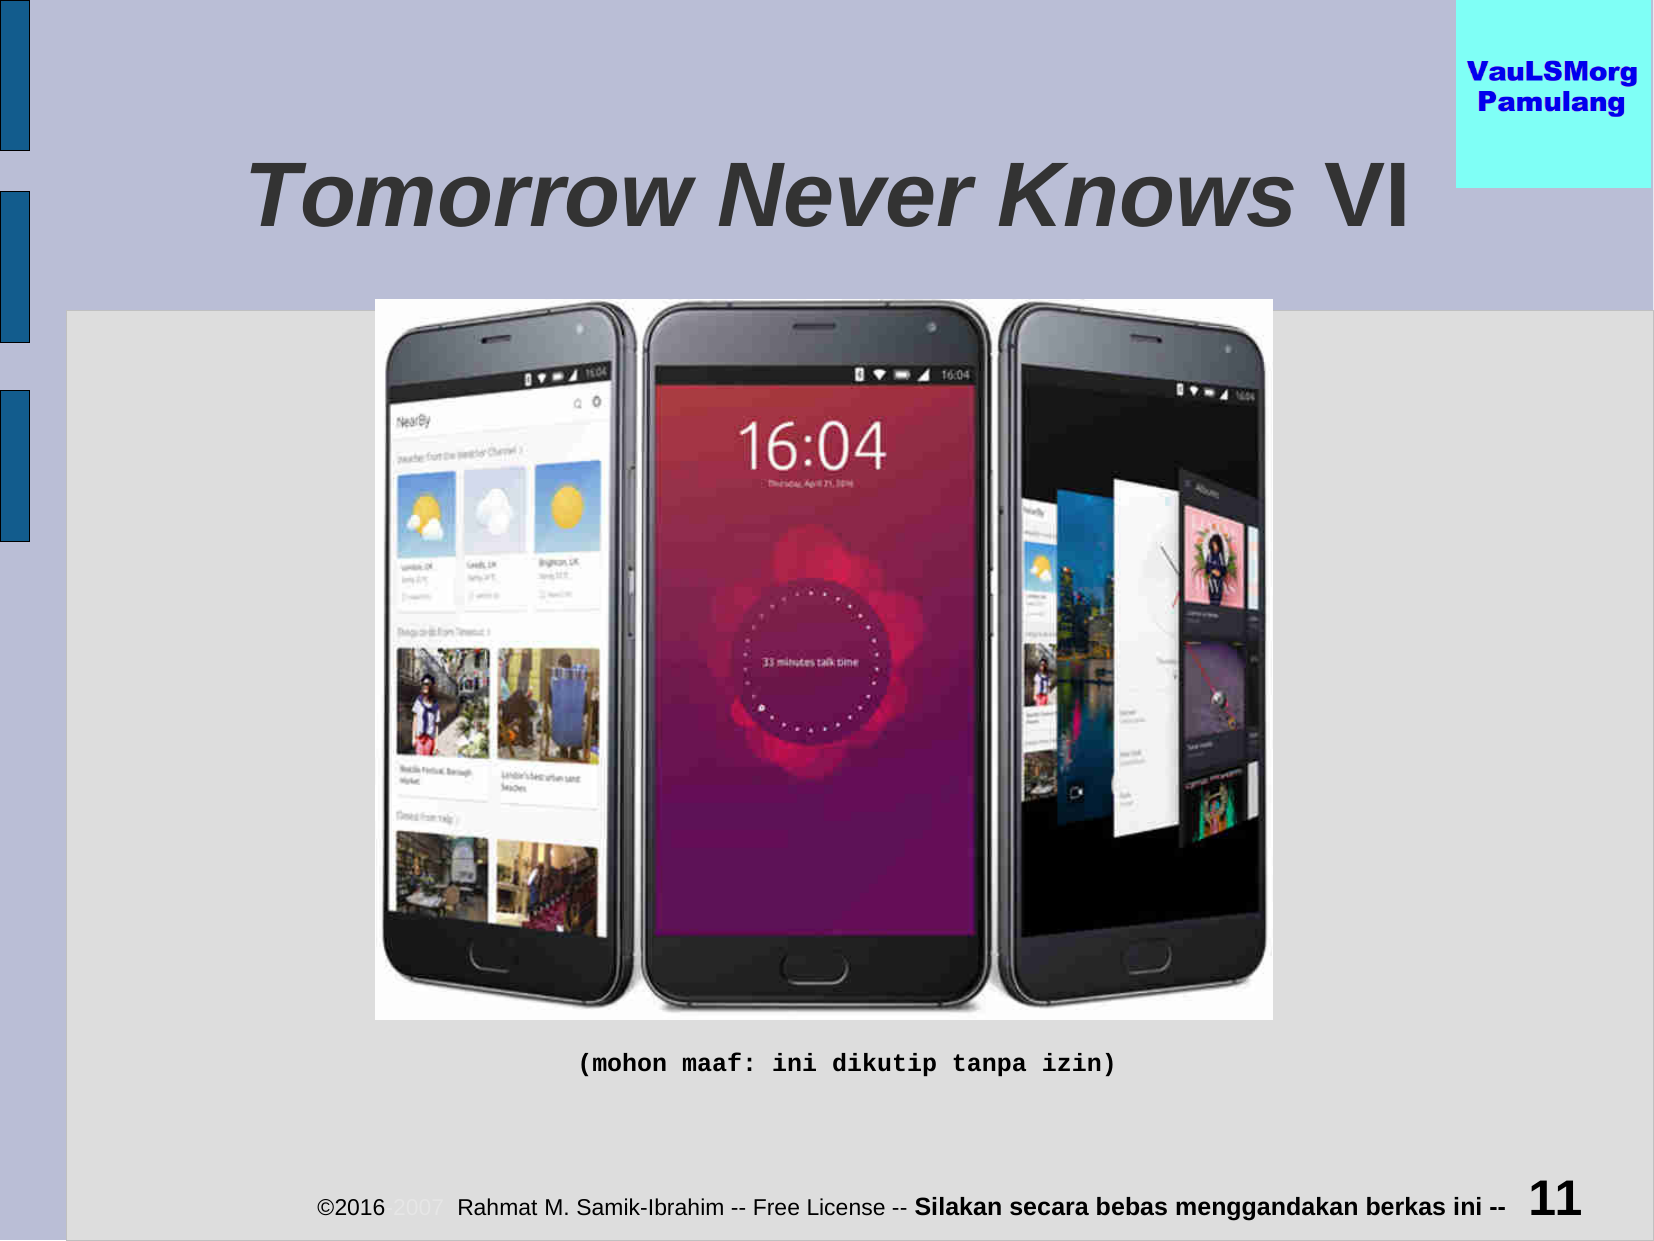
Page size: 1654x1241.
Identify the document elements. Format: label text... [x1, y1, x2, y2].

text_box (mohon maaf: ini dikutip tanpa izin) [562, 1043, 1133, 1088]
picture [1456, 0, 1651, 188]
title Tomorrow Never Knows VI [121, 91, 1534, 299]
picture [375, 299, 1273, 1020]
